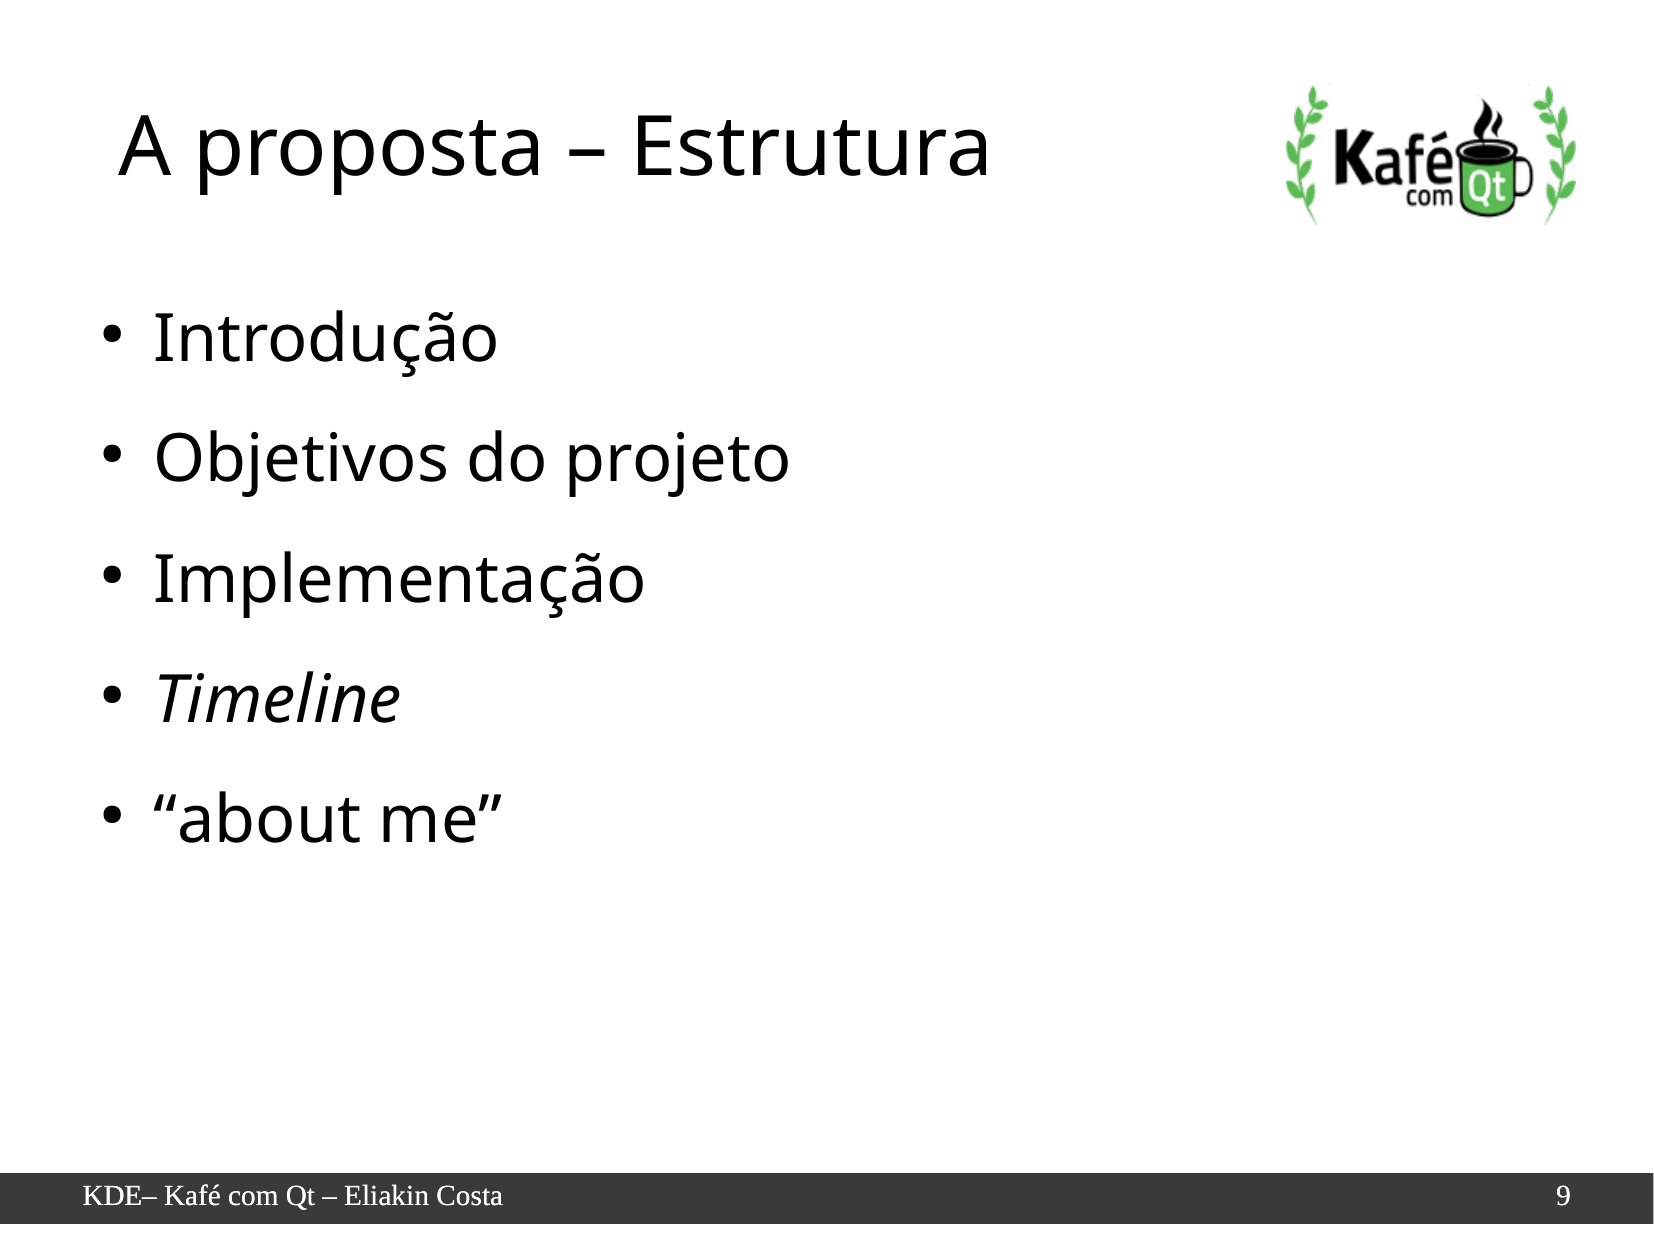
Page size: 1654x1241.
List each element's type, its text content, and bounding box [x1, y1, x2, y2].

list Introdução Objetivos do projeto Implementação Timeline “about me” [82, 290, 1571, 1156]
title A proposta – Estrutura [82, 30, 1276, 257]
picture [1286, 83, 1576, 225]
